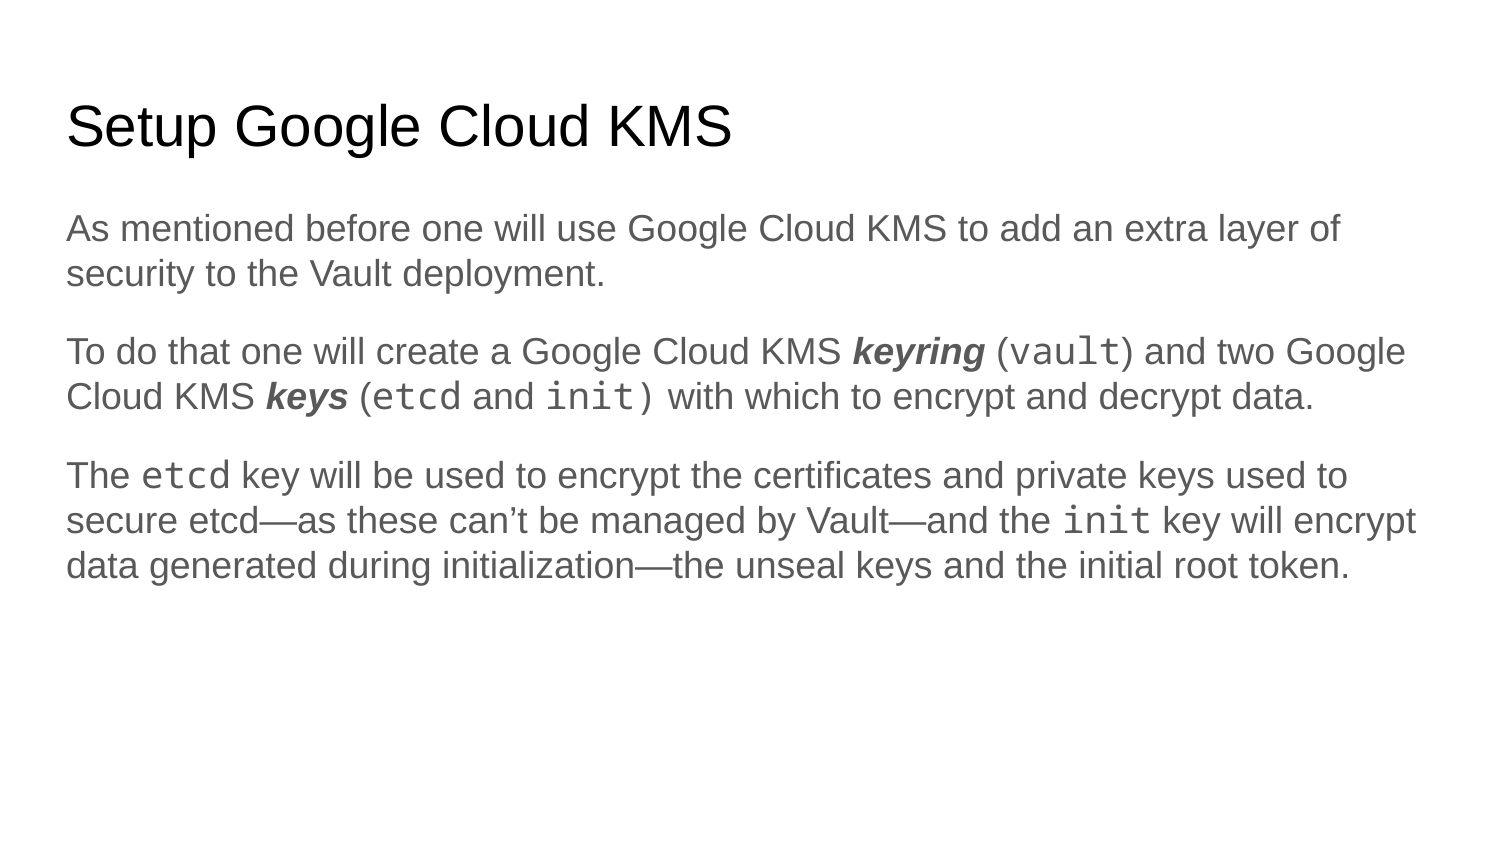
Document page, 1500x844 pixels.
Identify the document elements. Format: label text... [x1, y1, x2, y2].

list As mentioned before one will use Google Cloud KMS to add an extra layer of security to the Vault deployment. To do that one will create a Google Cloud KMS keyring (vault) and two Google Cloud KMS keys (etcd and init) with which to encrypt and decrypt data. The etcd key will be used to encrypt the certificates and private keys used to secure etcd—as these can’t be managed by Vault—and the init key will encrypt data generated during initialization—the unseal keys and the initial root token. [51, 189, 1449, 750]
title Setup Google Cloud KMS [51, 72, 1449, 167]
